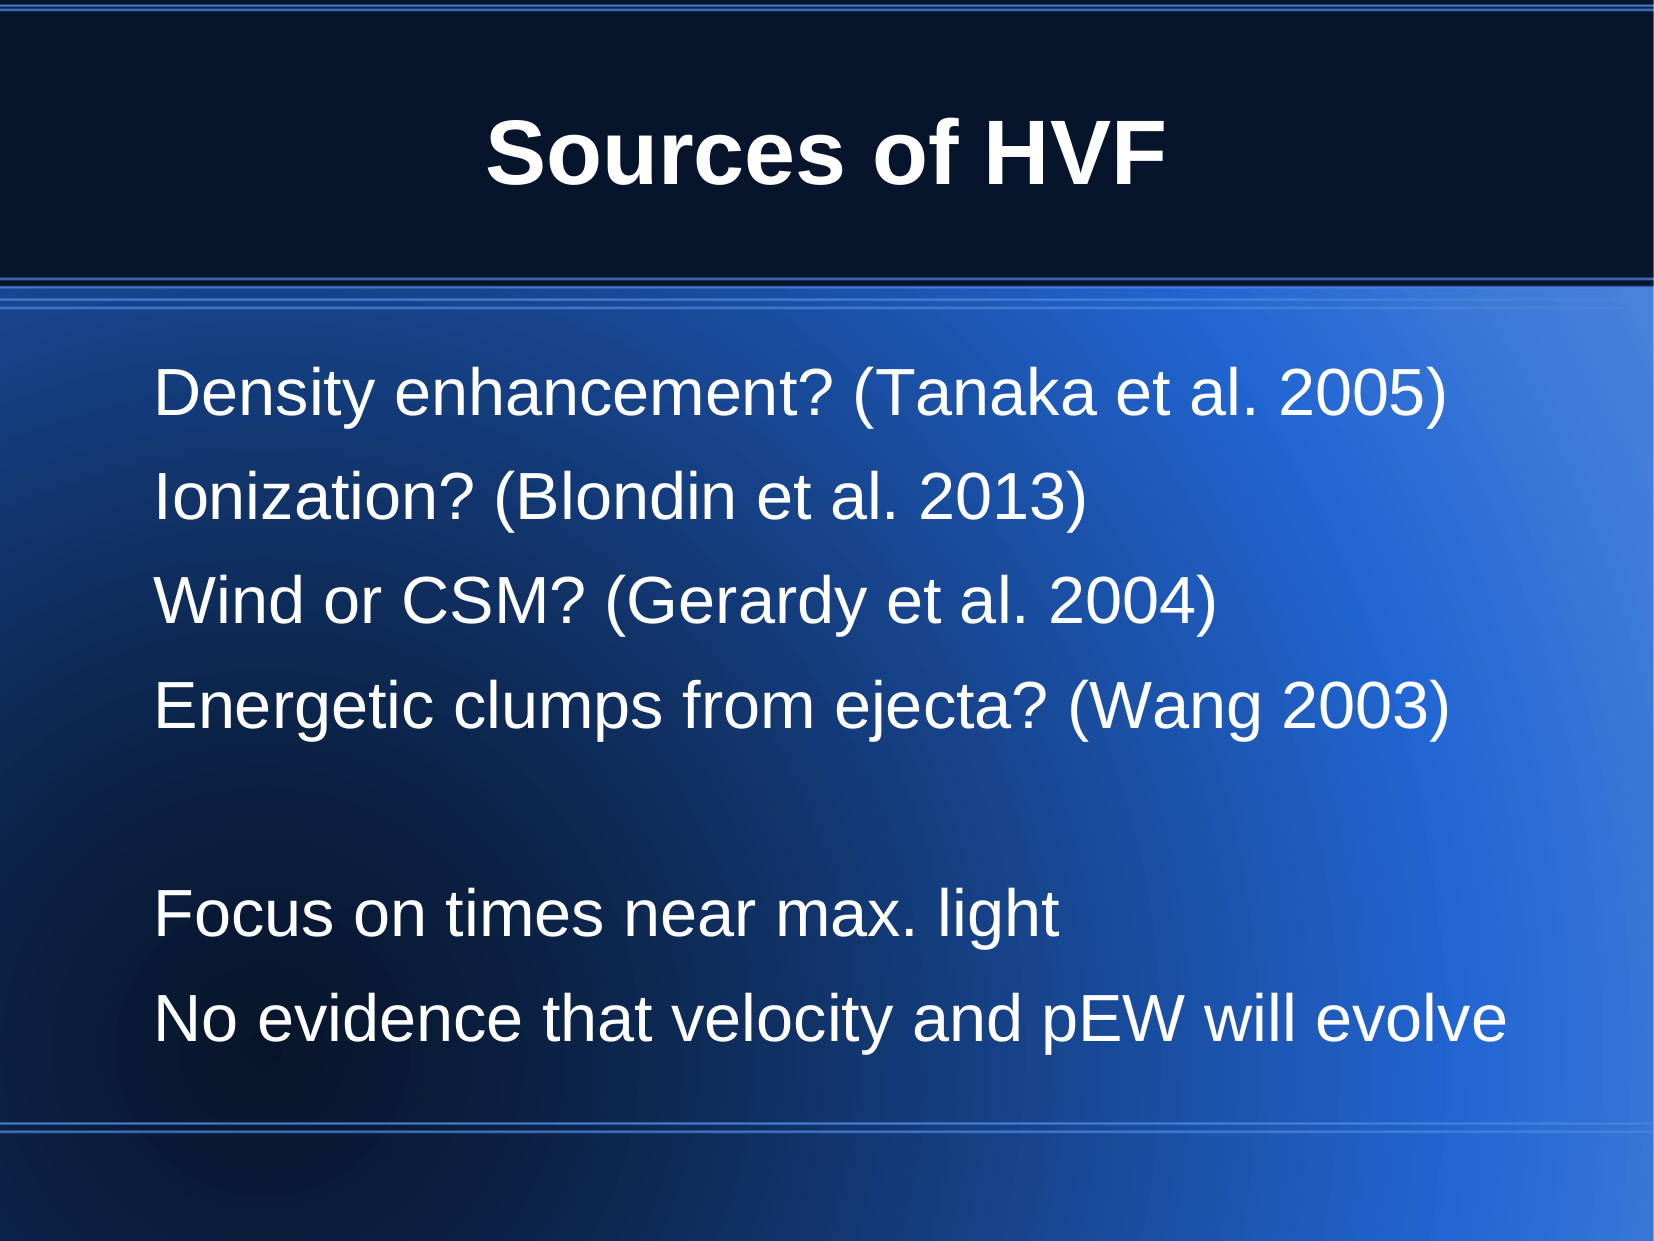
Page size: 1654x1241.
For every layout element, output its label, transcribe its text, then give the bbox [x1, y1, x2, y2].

picture [0, 0, 1654, 1241]
title Sources of HVF [82, 49, 1571, 257]
list Density enhancement? (Tanaka et al. 2005) Ionization? (Blondin et al. 2013) Wind or CSM? (Gerardy et al. 2004) Energetic clumps from ejecta? (Wang 2003) Focus on times near max. light No evidence that velocity and pEW will evolve [82, 355, 1571, 1075]
